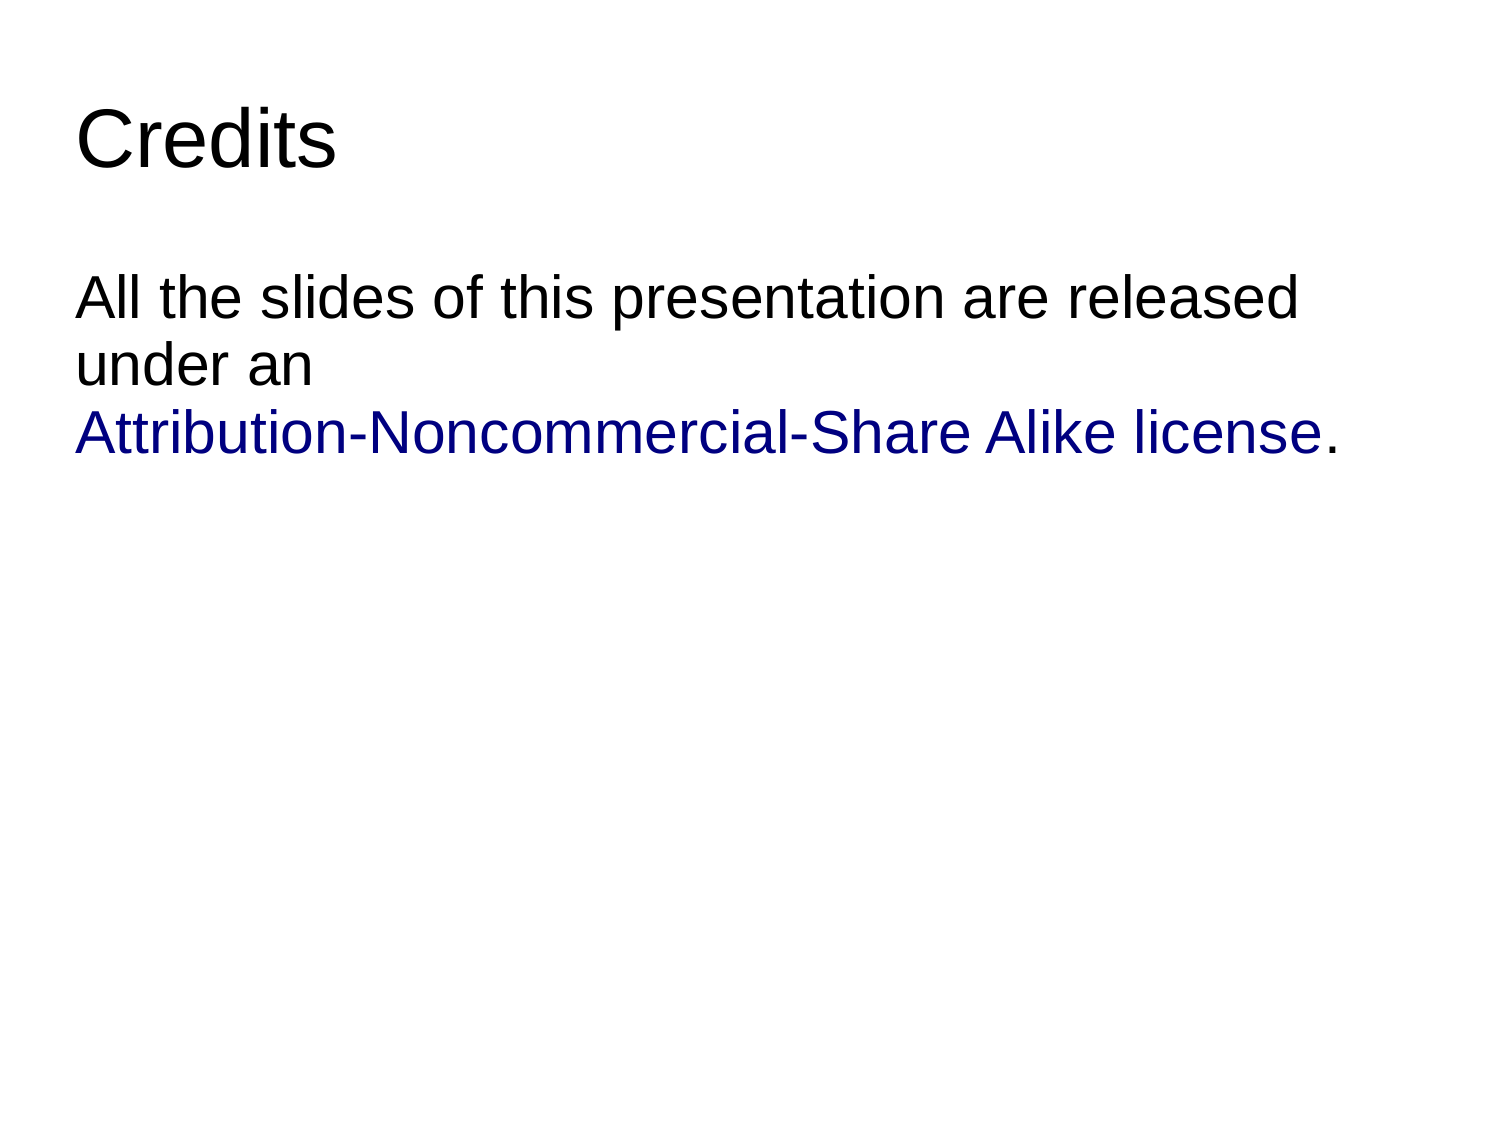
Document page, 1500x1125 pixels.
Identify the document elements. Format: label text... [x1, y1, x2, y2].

list All the slides of this presentation are released under an Attribution-Noncommercial-Share Alike license. [75, 263, 1425, 916]
title Credits [75, 44, 1425, 233]
